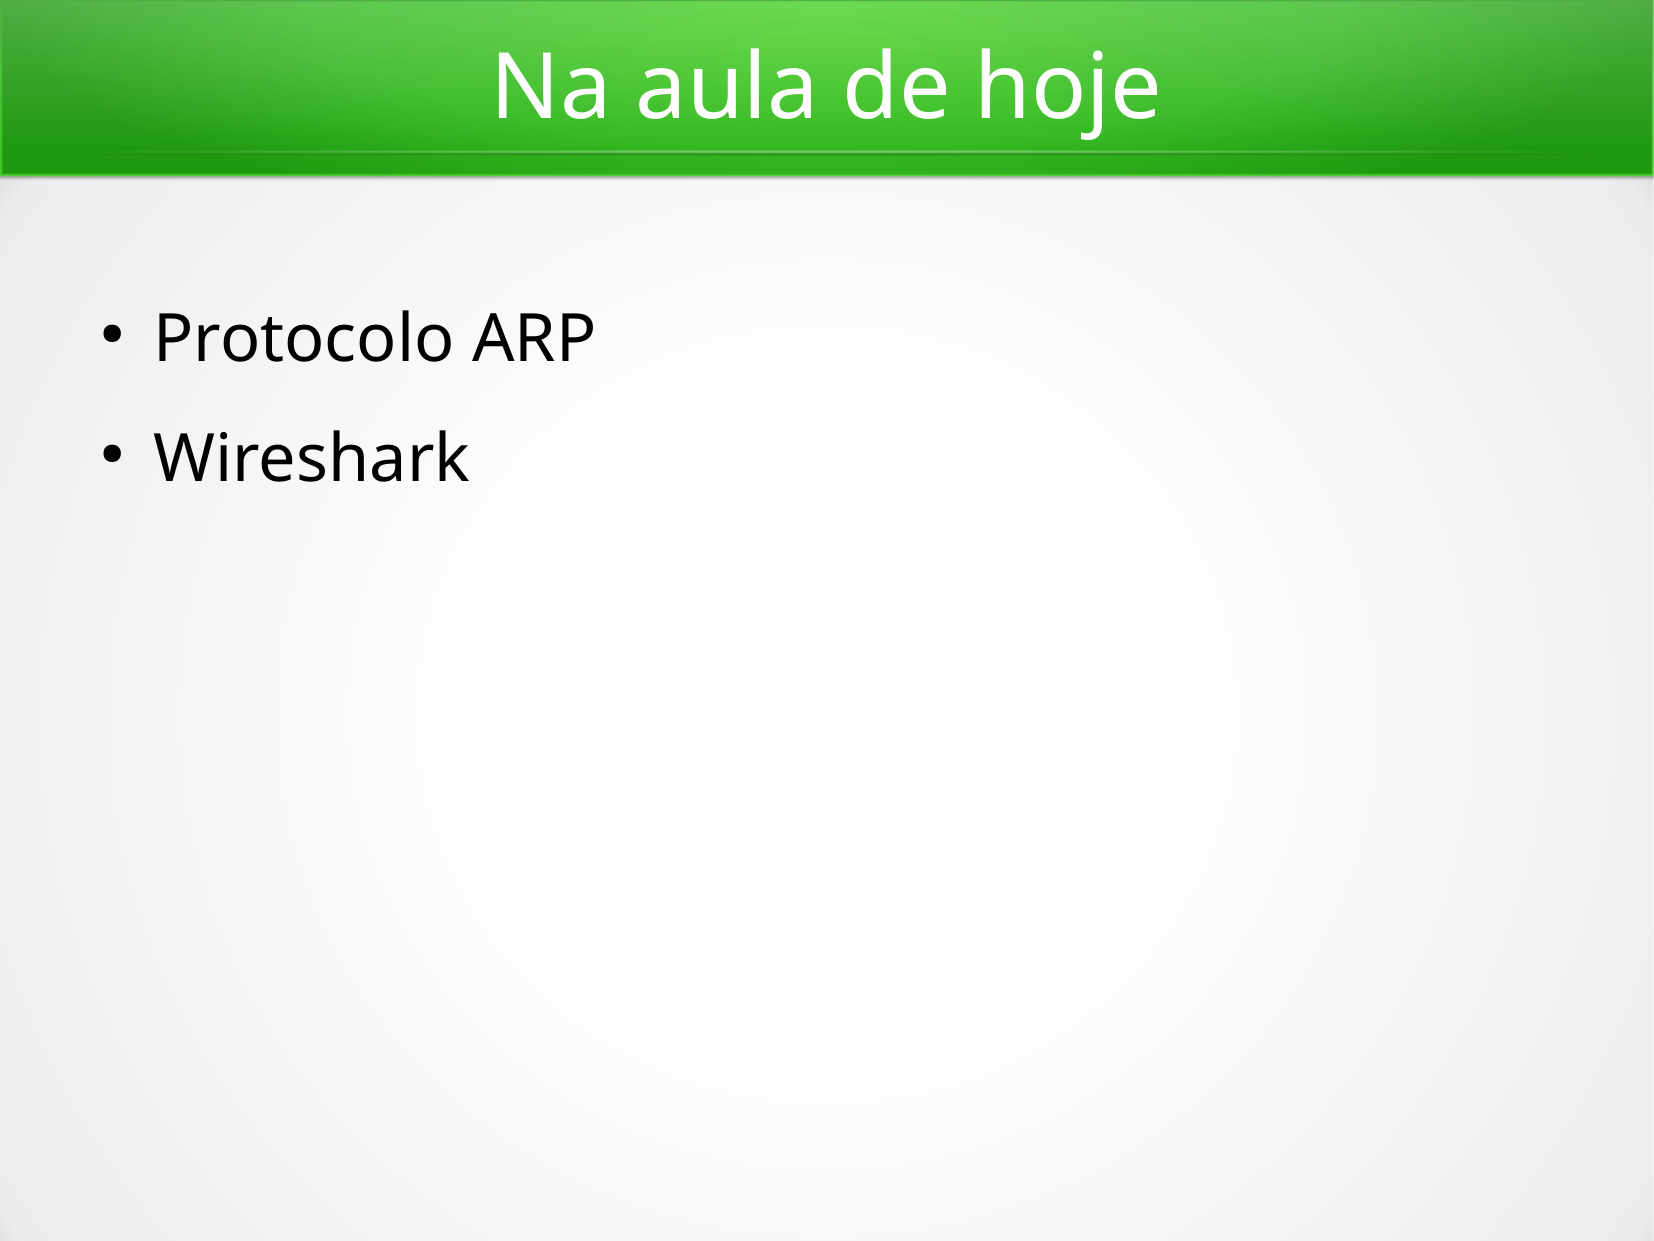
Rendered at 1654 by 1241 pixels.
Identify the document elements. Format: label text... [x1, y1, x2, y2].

picture [0, 0, 1654, 1241]
title Na aula de hoje [82, 11, 1571, 154]
list Protocolo ARP Wireshark [82, 290, 1571, 1010]
